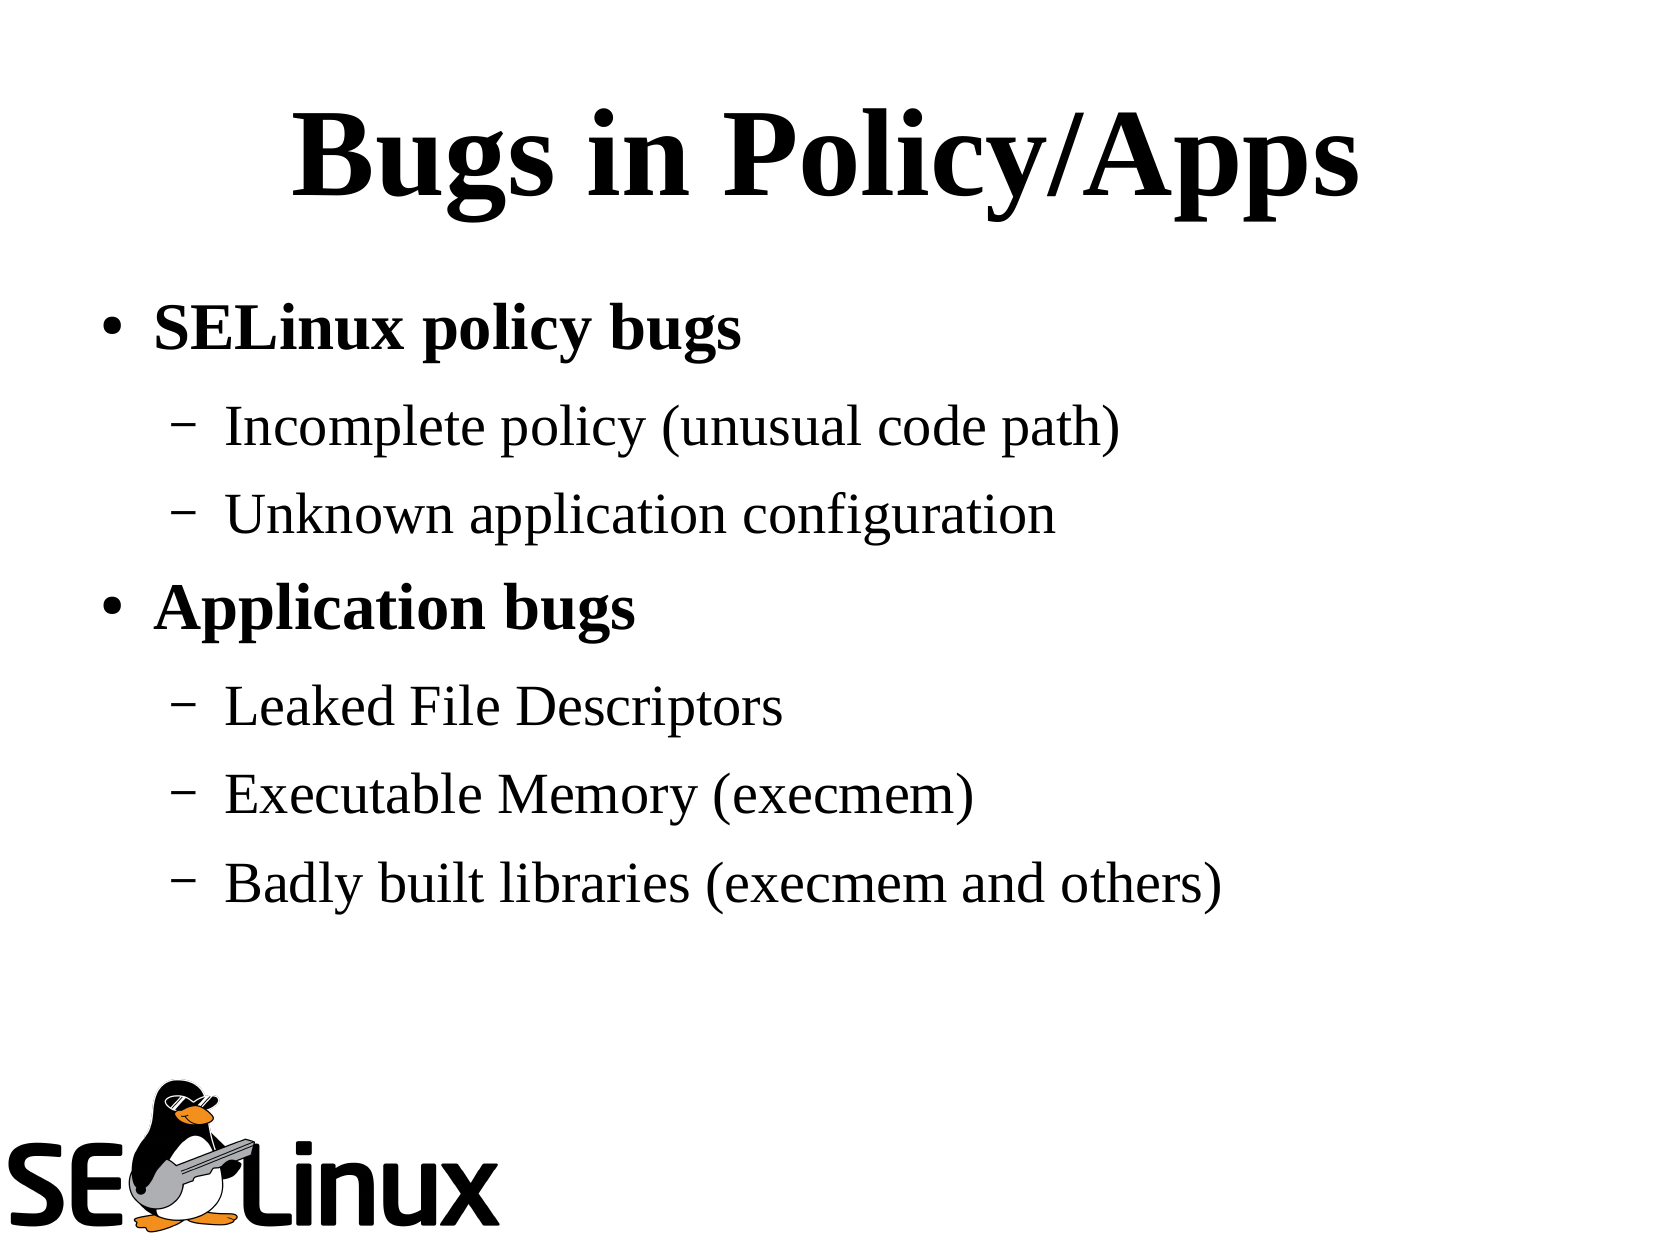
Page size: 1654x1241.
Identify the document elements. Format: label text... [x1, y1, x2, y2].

title Bugs in Policy/Apps [82, 49, 1571, 257]
list SELinux policy bugs Incomplete policy (unusual code path) Unknown application configuration Application bugs Leaked File Descriptors Executable Memory (execmem) Badly built libraries (execmem and others) [82, 290, 1571, 1010]
picture [0, 919, 526, 1241]
